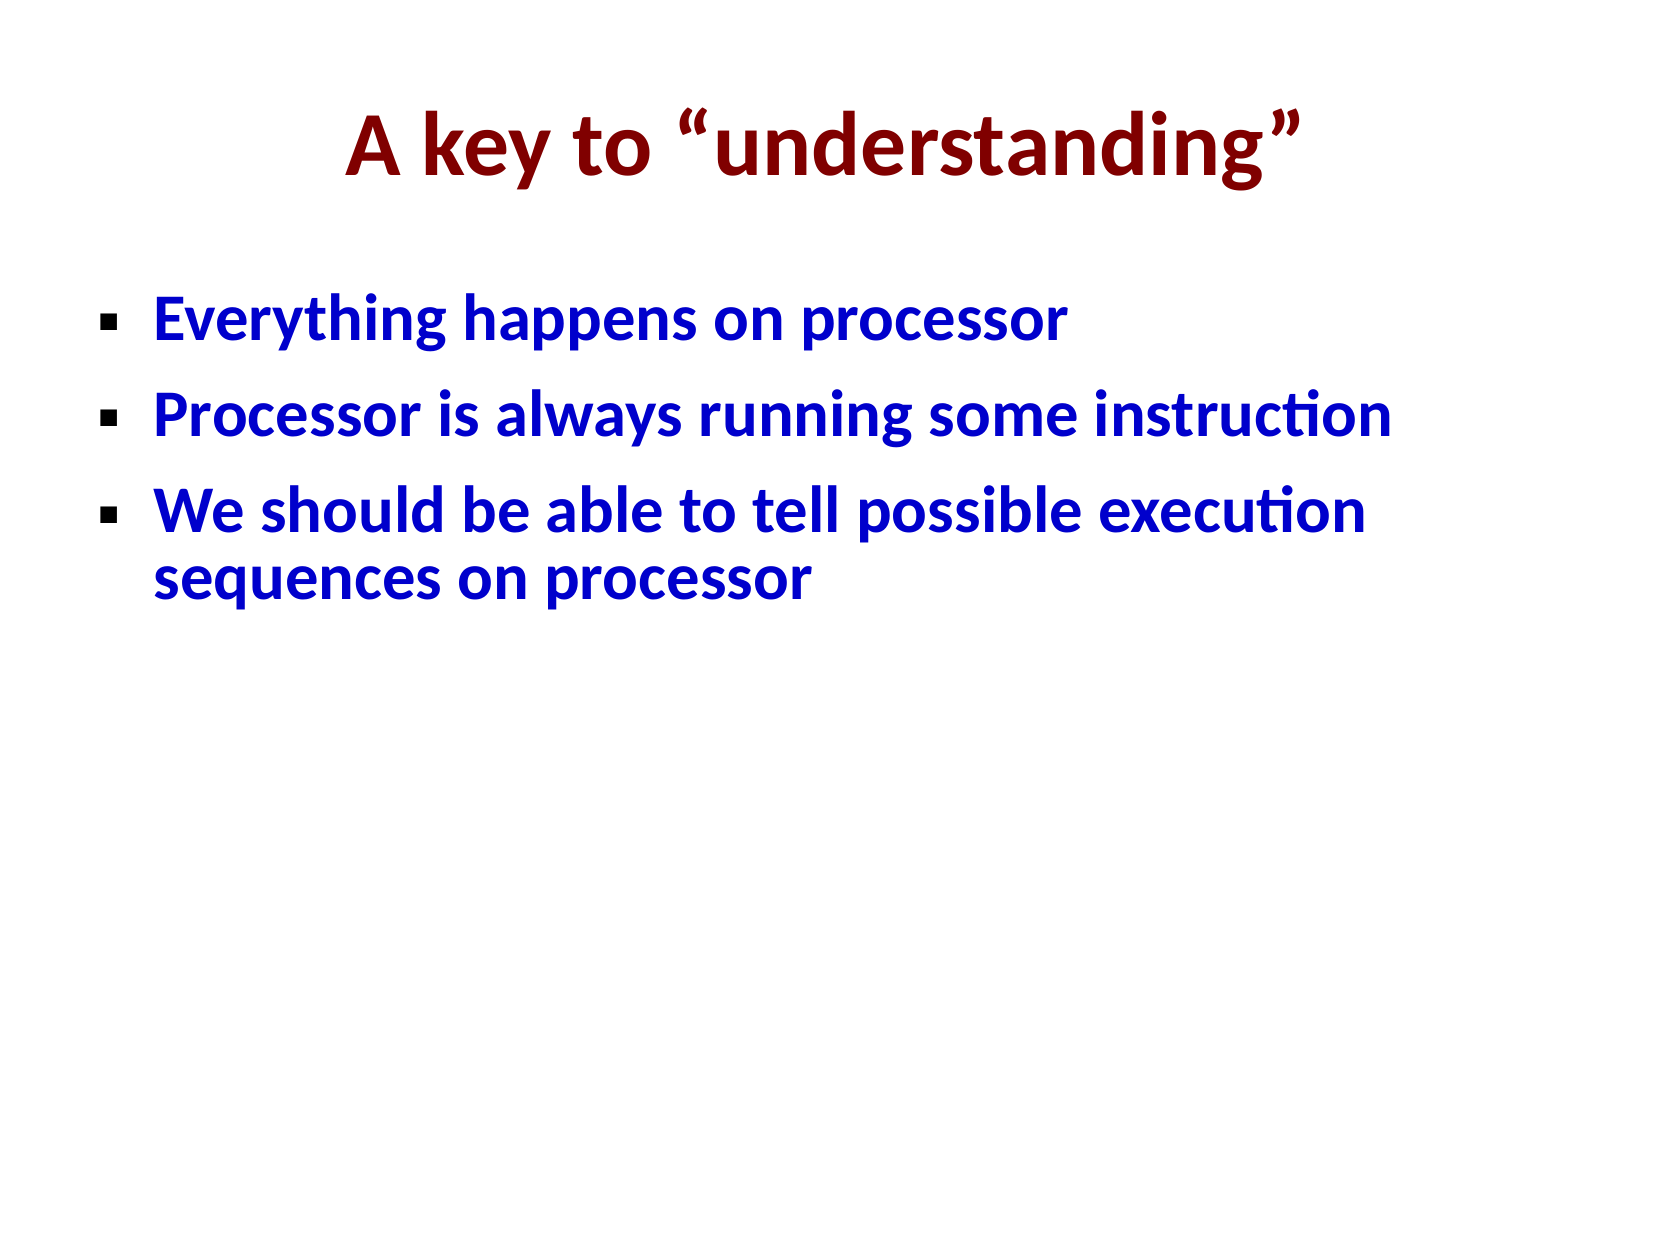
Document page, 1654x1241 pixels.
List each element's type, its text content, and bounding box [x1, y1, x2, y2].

list Everything happens on processor Processor is always running some instruction We should be able to tell possible execution sequences on processor [82, 290, 1571, 1010]
title A key to “understanding” [82, 49, 1571, 257]
